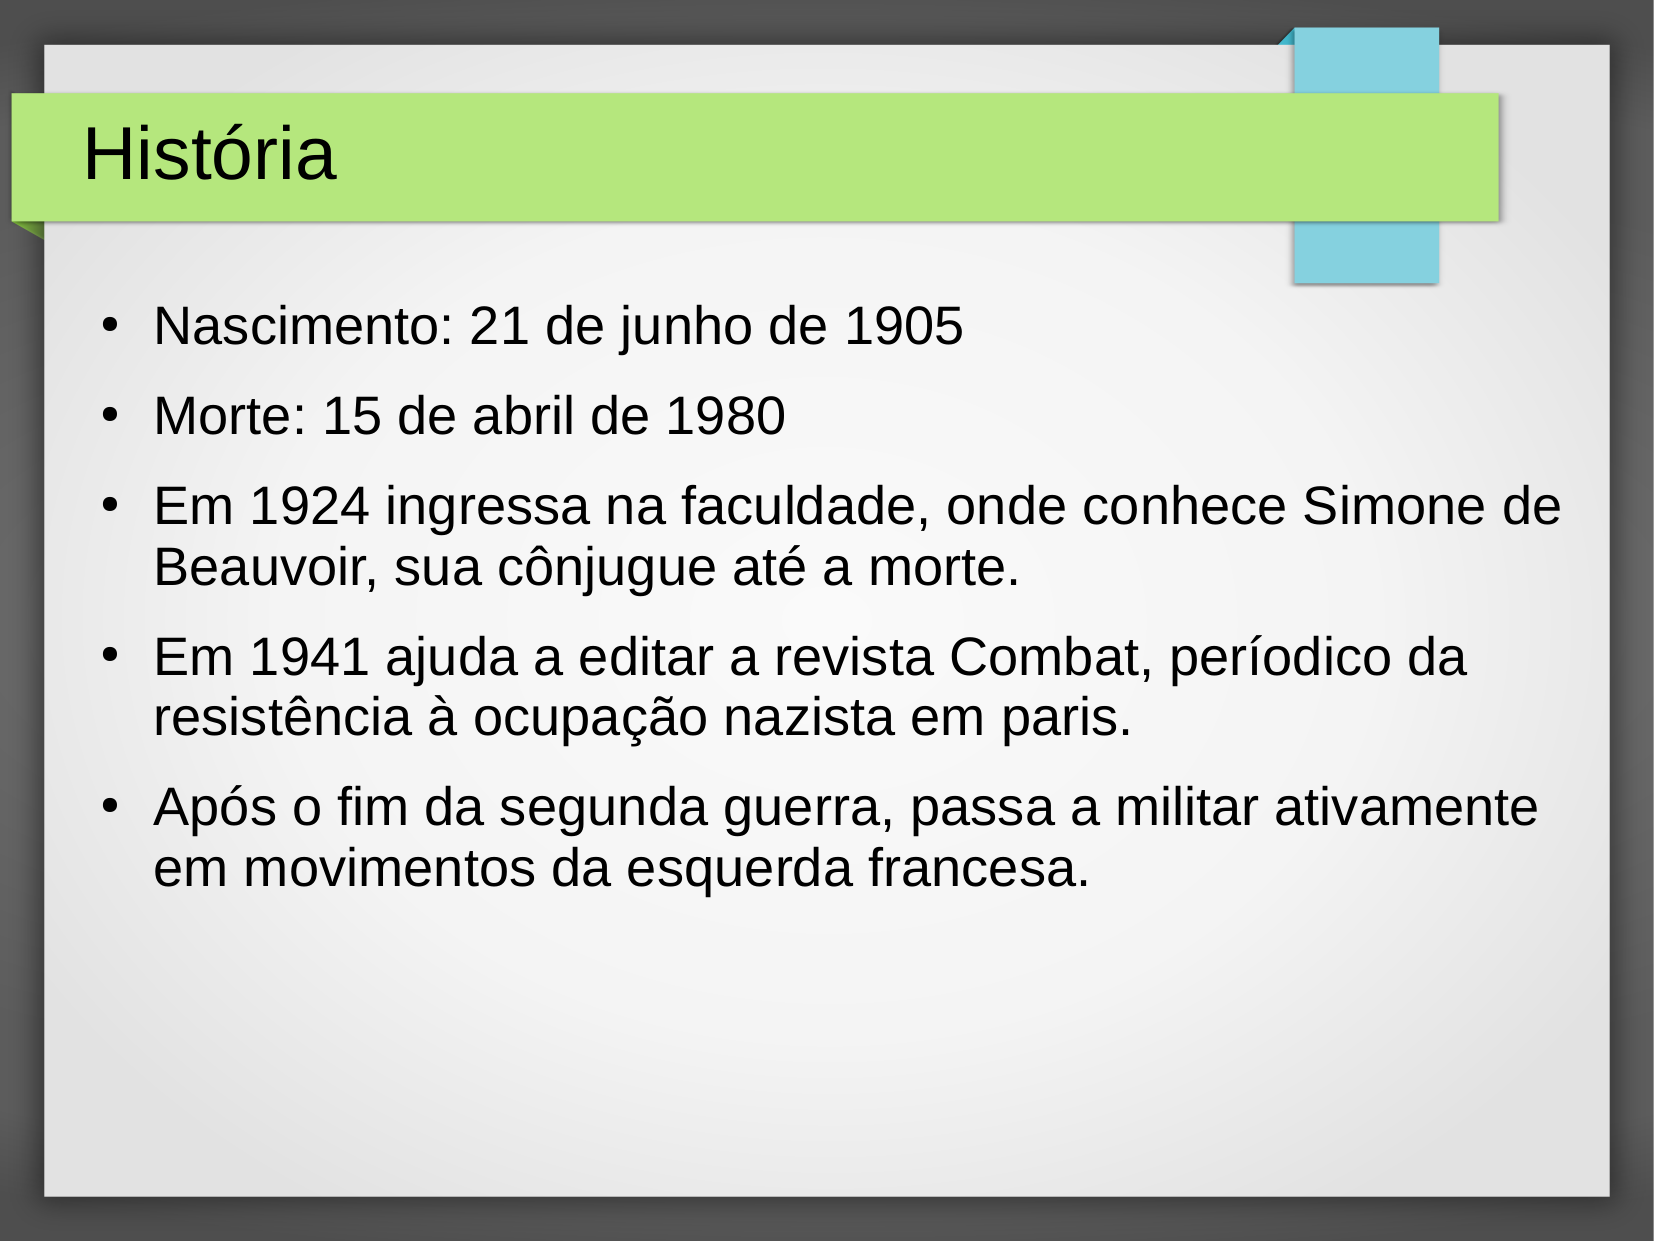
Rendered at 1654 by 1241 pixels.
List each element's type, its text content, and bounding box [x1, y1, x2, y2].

title História [82, 94, 1264, 213]
picture [0, 0, 1654, 1241]
list Nascimento: 21 de junho de 1905 Morte: 15 de abril de 1980 Em 1924 ingressa na faculdade, onde conhece Simone de Beauvoir, sua cônjugue até a morte. Em 1941 ajuda a editar a revista Combat, períodico da resistência à ocupação nazista em paris. Após o fim da segunda guerra, passa a militar ativamente em movimentos da esquerda francesa. [82, 295, 1571, 1015]
